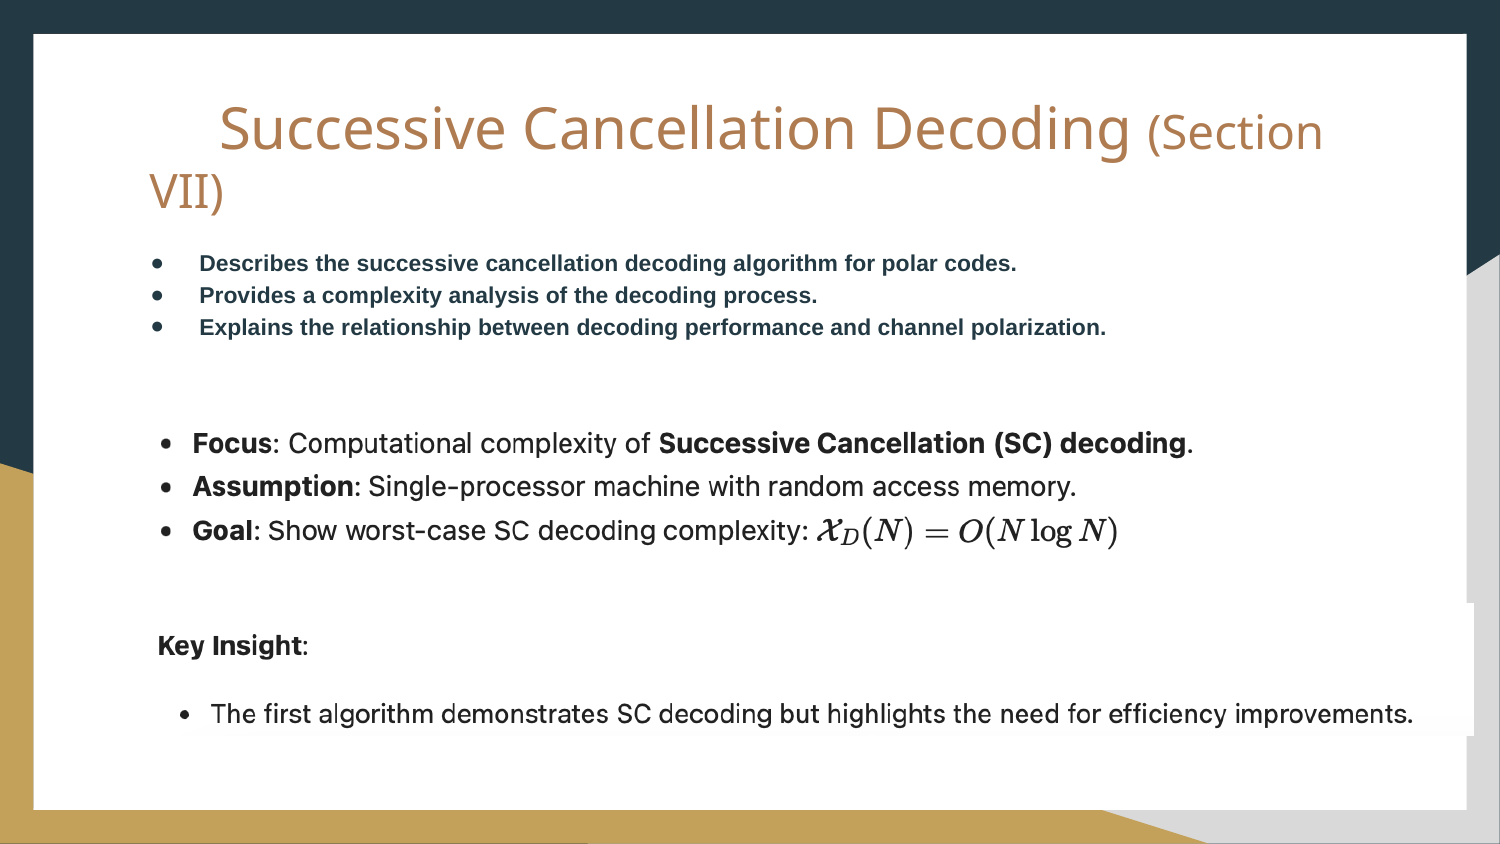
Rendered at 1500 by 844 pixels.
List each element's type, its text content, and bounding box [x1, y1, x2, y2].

list Describes the successive cancellation decoding algorithm for polar codes. Provides a complexity analysis of the decoding process. Explains the relationship between decoding performance and channel polarization. [109, 229, 1341, 632]
picture [121, 405, 1301, 584]
title Successive Cancellation Decoding (Section VII) [134, 76, 1366, 233]
picture [136, 603, 1474, 736]
